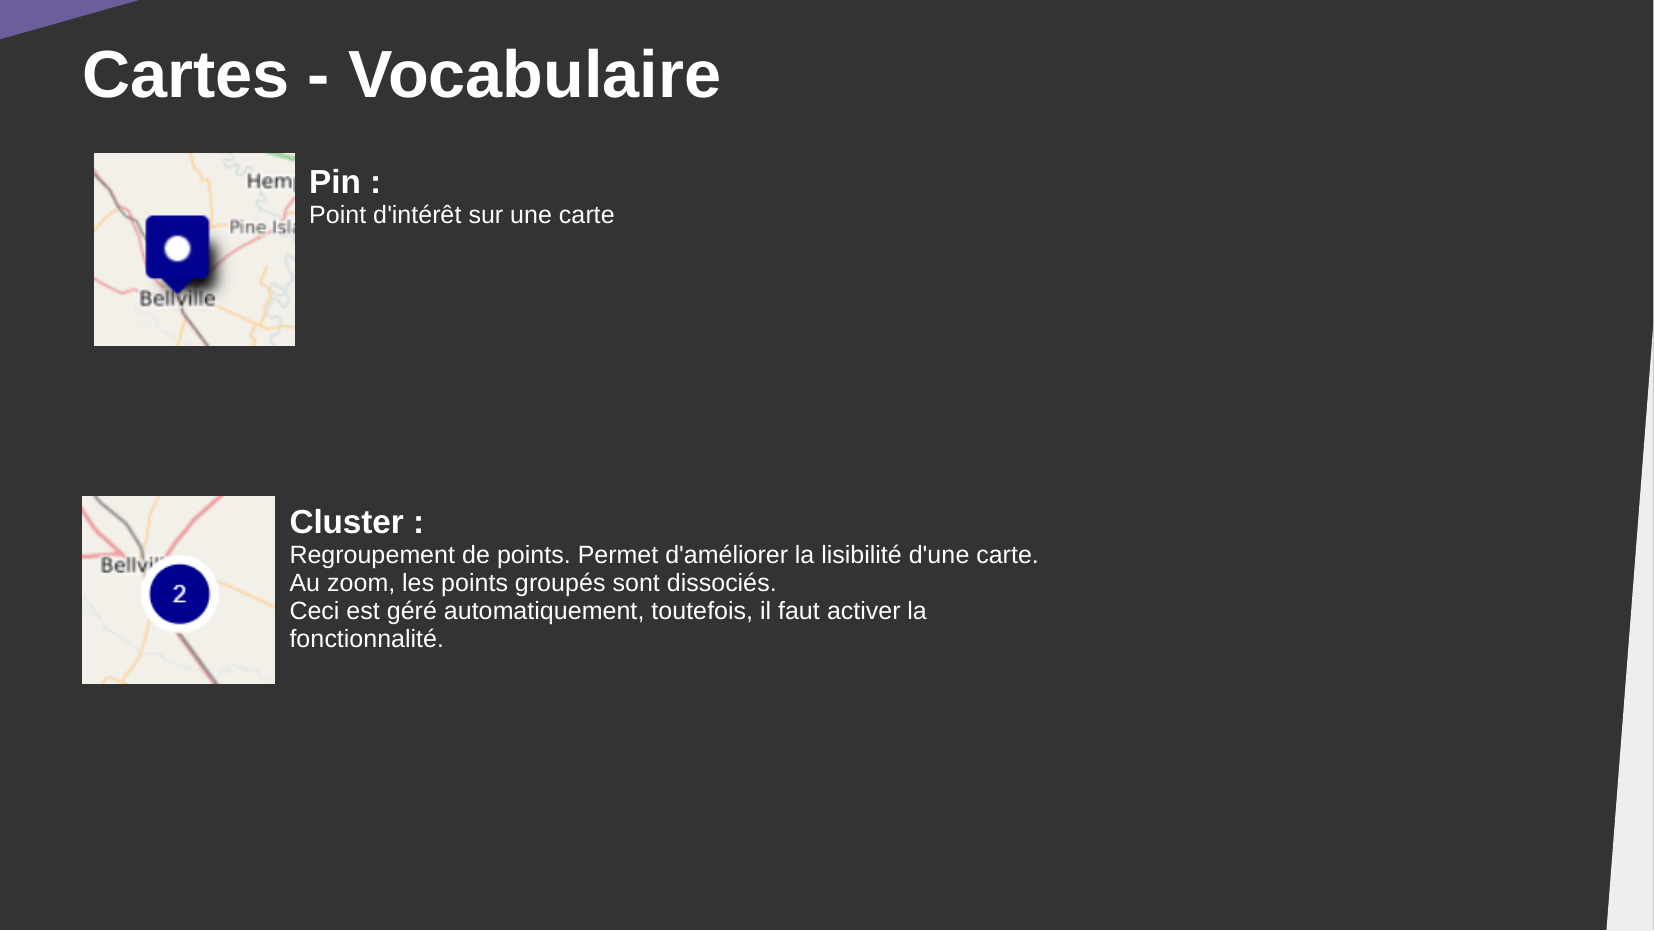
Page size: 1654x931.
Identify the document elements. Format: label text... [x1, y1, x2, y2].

text_box Cluster : Regroupement de points. Permet d'améliorer la lisibilité d'une carte. Au zoom, les points groupés sont dissociés. Ceci est géré automatiquement, toutefois, il faut activer la fonctionnalité. [274, 496, 1063, 688]
text_box [0, 0, 140, 40]
picture [94, 153, 295, 346]
picture [82, 496, 274, 684]
text_box Pin : Point d'intérêt sur une carte [294, 156, 1083, 265]
title Cartes - Vocabulaire [82, 37, 1619, 112]
text_box [1606, 315, 1654, 931]
